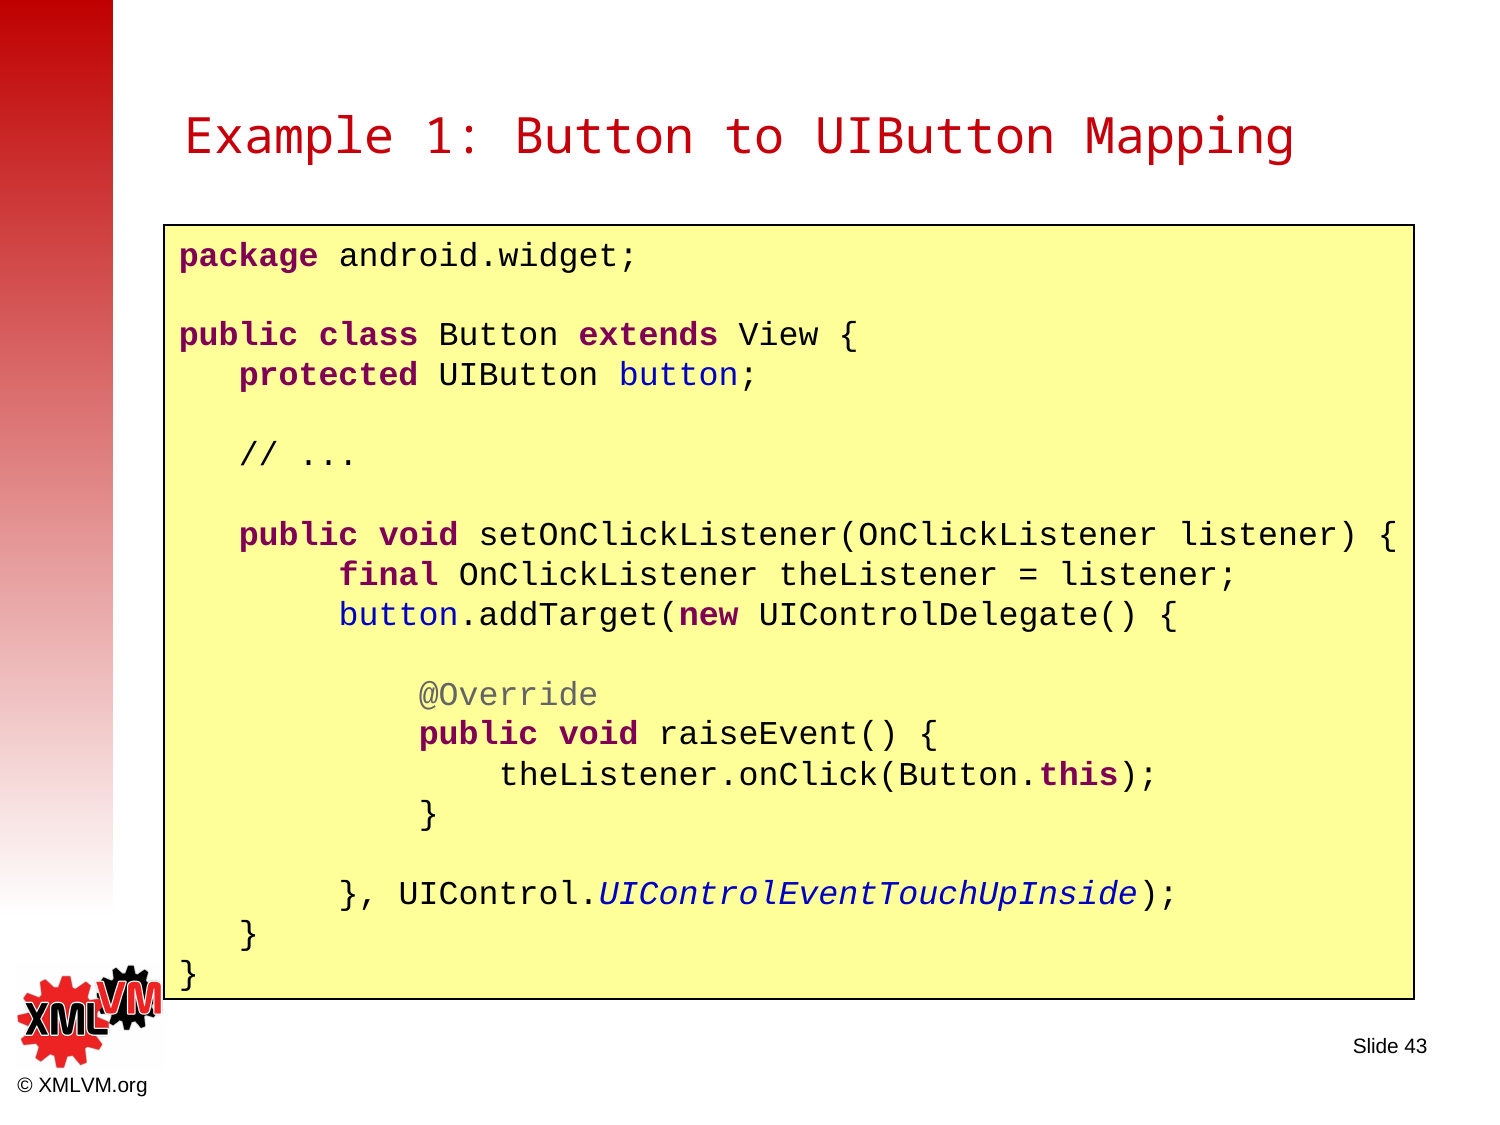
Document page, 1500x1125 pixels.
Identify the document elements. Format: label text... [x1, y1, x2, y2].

title Example 1: Button to UIButton Mapping [170, 67, 1447, 207]
text_box package android.widget; public class Button extends View { protected UIButton button; // ... public void setOnClickListener(OnClickListener listener) { final OnClickListener theListener = listener; button.addTarget(new UIControlDelegate() { @Override public void raiseEvent() { theListener.onClick(Button.this); } }, UIControl.UIControlEventTouchUpInside); } } [163, 224, 1414, 999]
picture [16, 964, 164, 1069]
